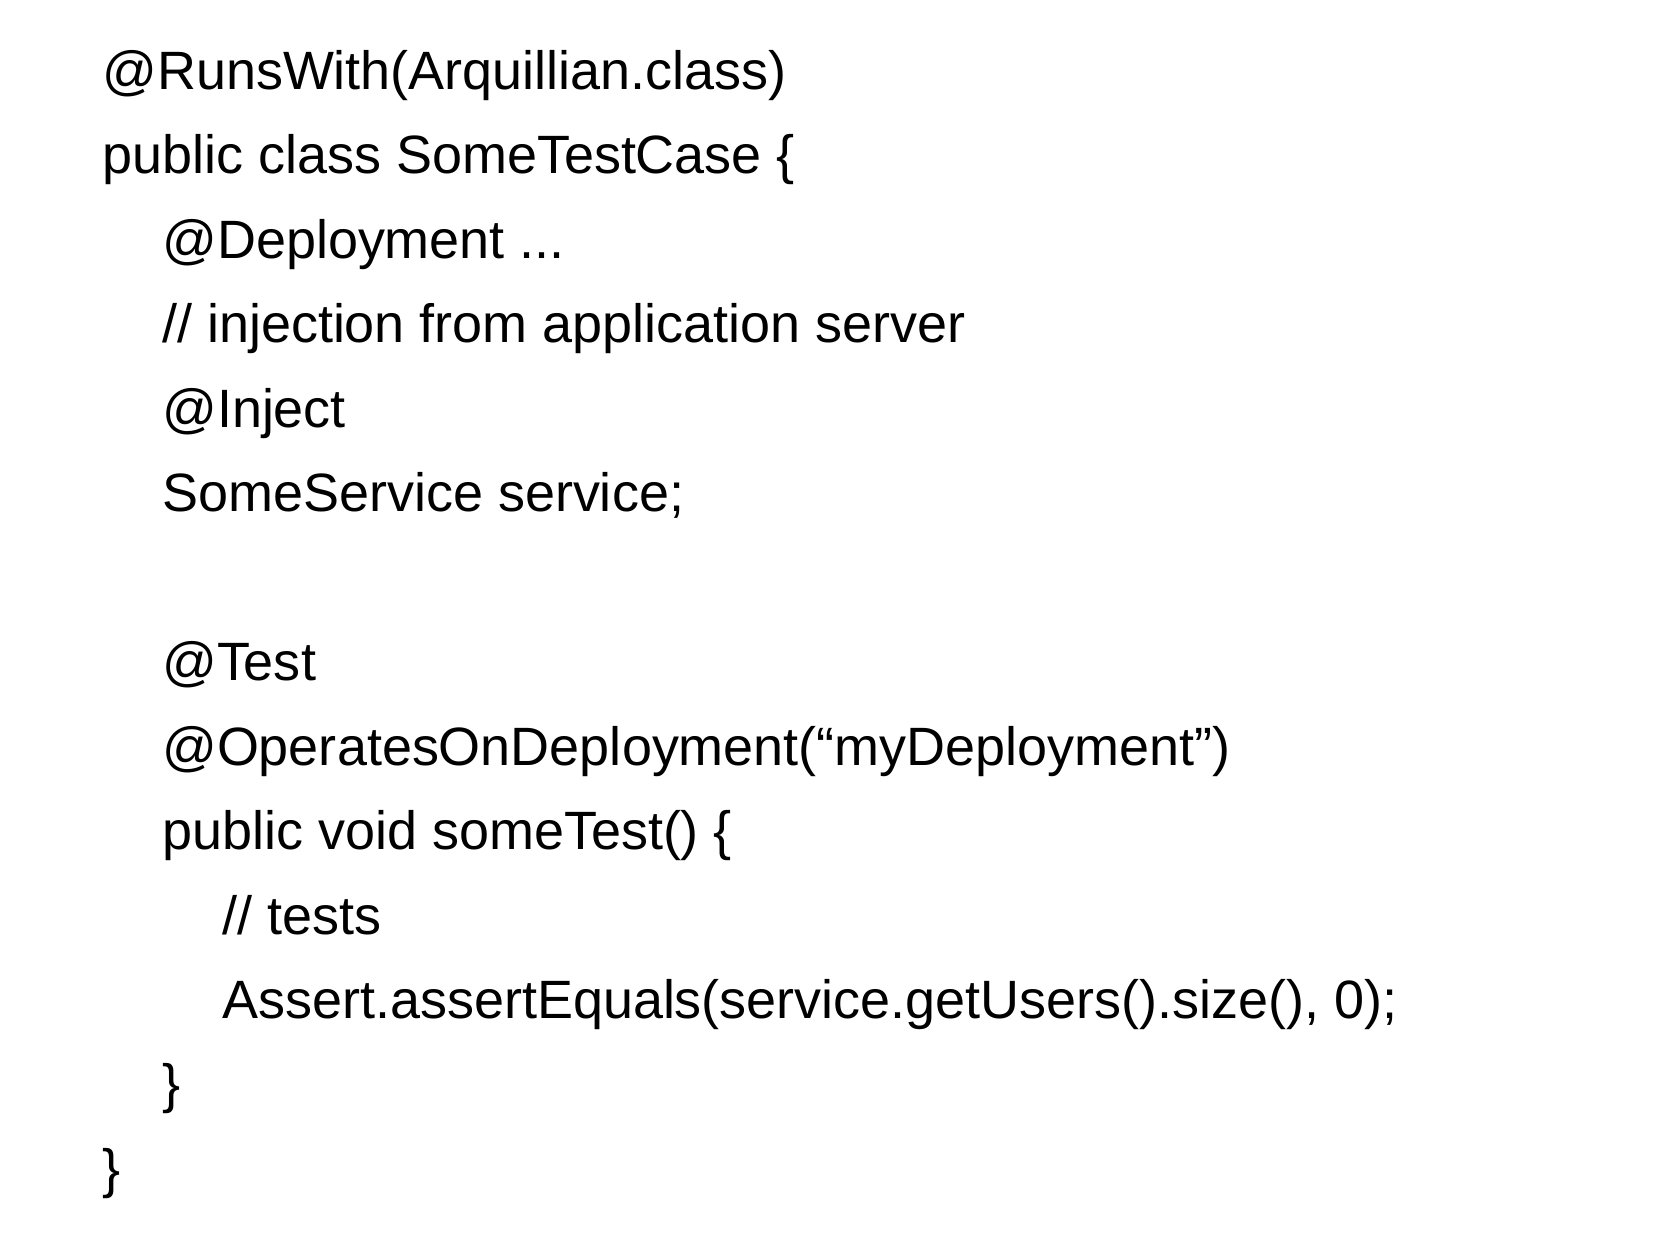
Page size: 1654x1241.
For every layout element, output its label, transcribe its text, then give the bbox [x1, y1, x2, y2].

list @RunsWith(Arquillian.class) public class SomeTestCase { @Deployment ... // injection from application server @Inject SomeService service; @Test @OperatesOnDeployment(“myDeployment”) public void someTest() { // tests Assert.assertEquals(service.getUsers().size(), 0); } } [44, 40, 1606, 1201]
